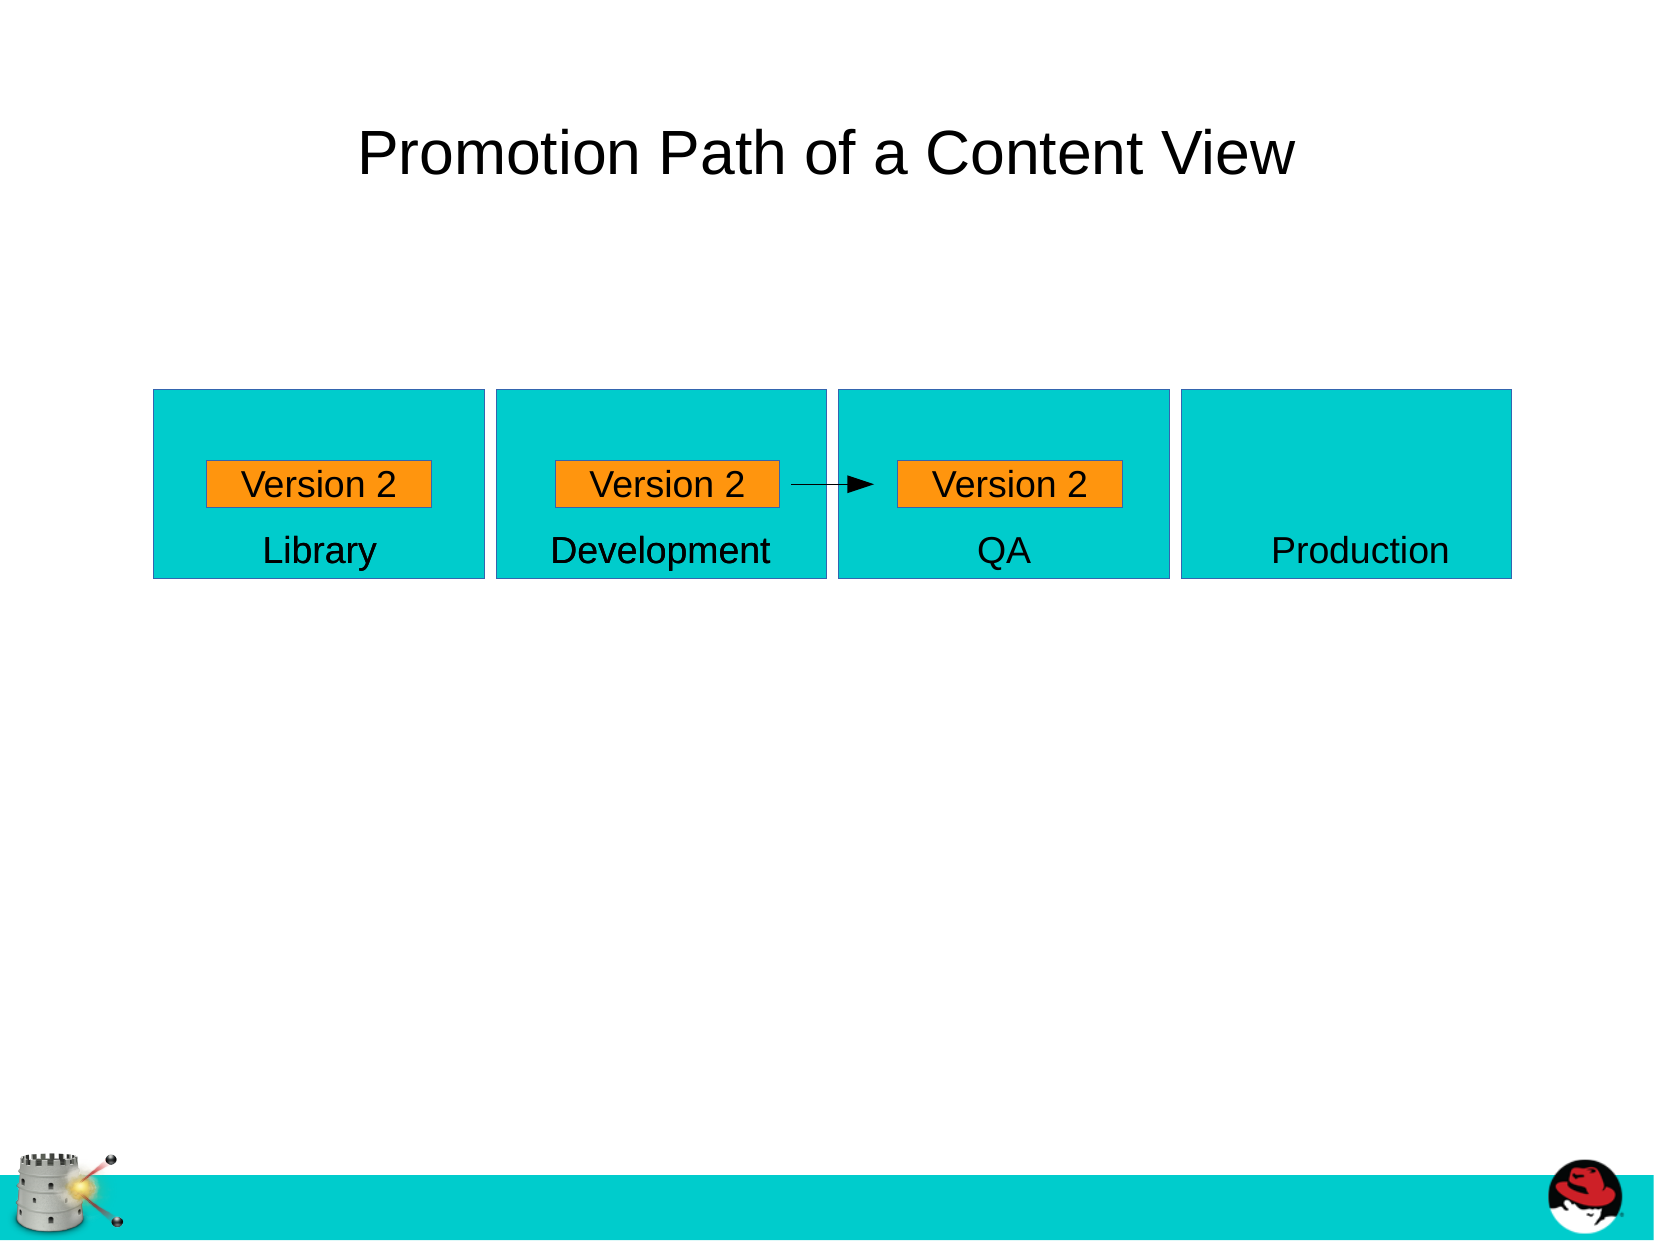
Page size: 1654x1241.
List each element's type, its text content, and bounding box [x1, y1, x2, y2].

text_box Version 2 [897, 460, 1123, 508]
text_box [153, 389, 485, 579]
picture [5, 1138, 130, 1241]
picture [1547, 1157, 1630, 1235]
text_box Library [248, 521, 392, 579]
text_box [838, 389, 1170, 579]
title Promotion Path of a Content View [82, 49, 1571, 257]
text_box Version 2 [555, 460, 780, 508]
text_box QA [878, 521, 1144, 579]
text_box Version 2 [206, 460, 432, 508]
text_box Development [535, 521, 786, 579]
text_box [496, 389, 827, 579]
text_box [1181, 389, 1512, 579]
text_box Production [1256, 521, 1465, 579]
